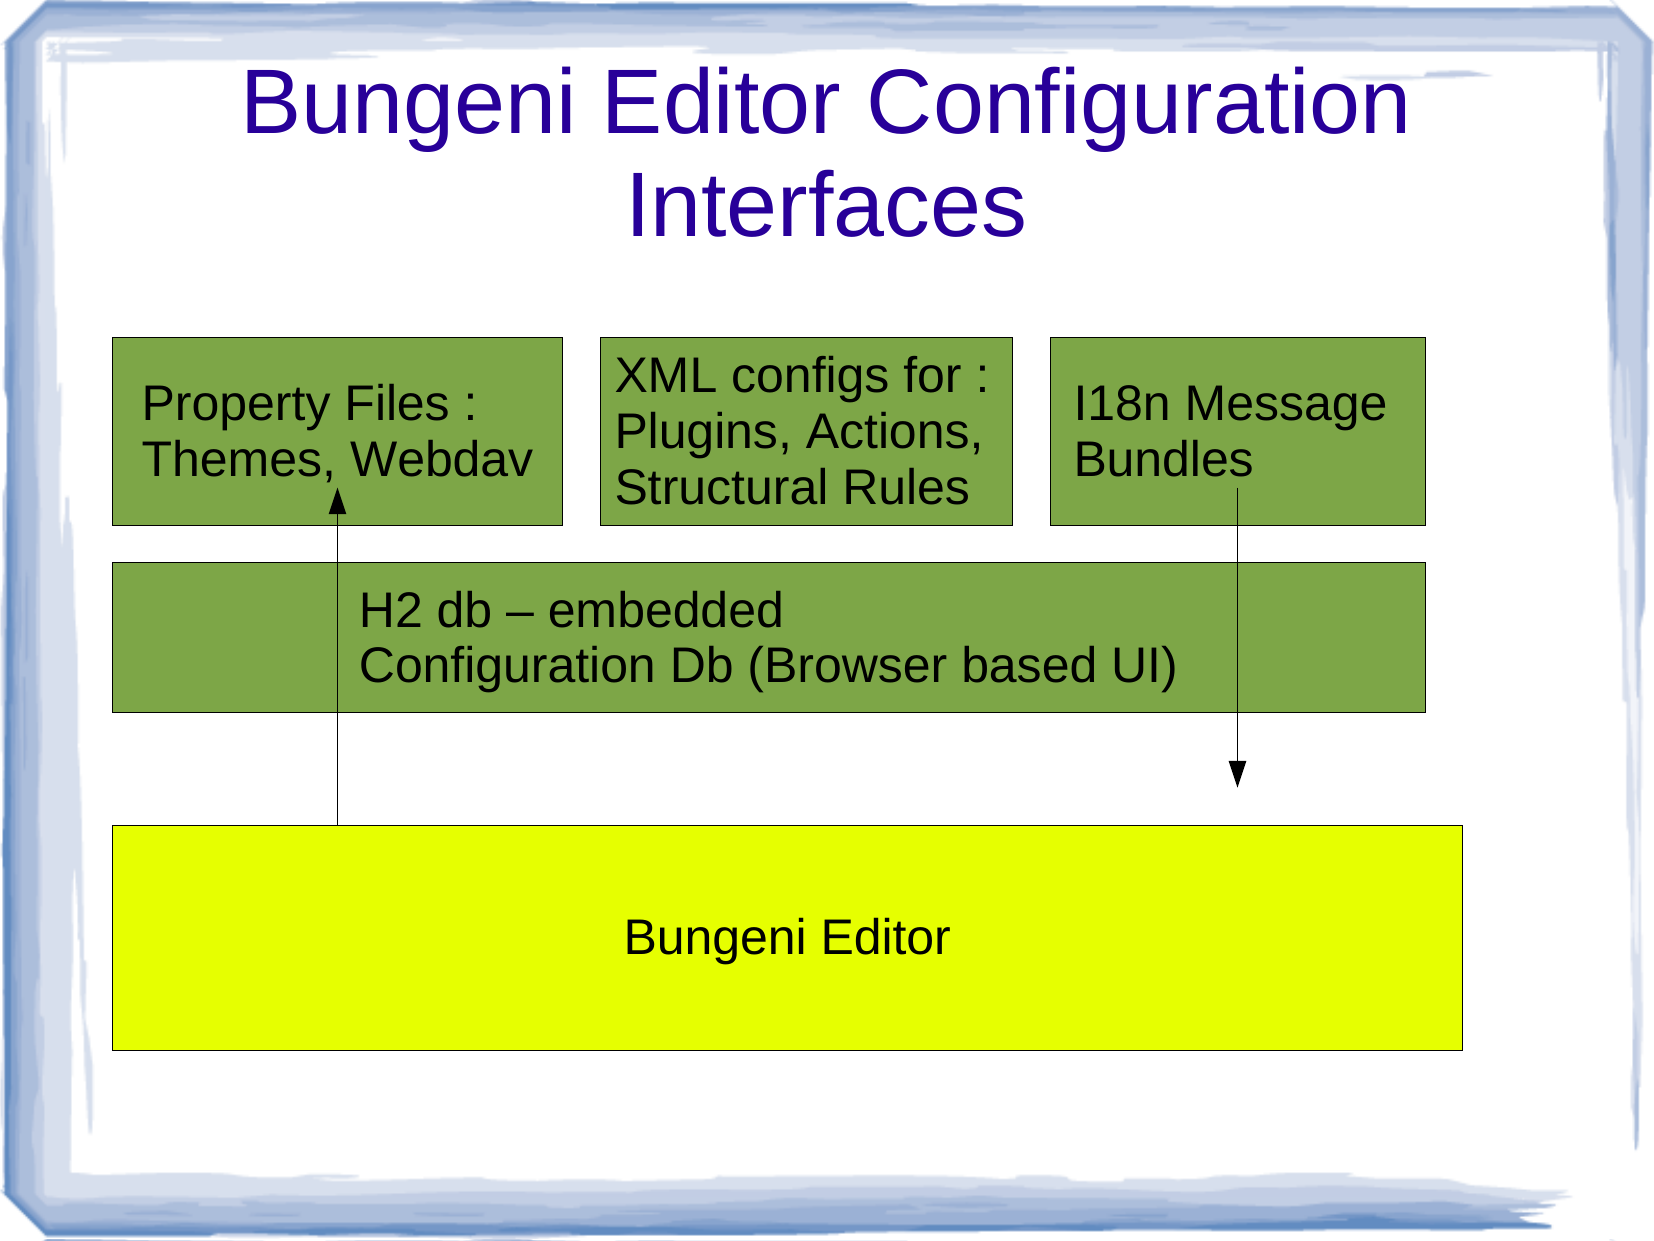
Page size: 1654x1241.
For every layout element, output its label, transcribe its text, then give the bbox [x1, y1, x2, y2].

text_box XML configs for : Plugins, Actions, Structural Rules [600, 337, 1013, 526]
text_box H2 db – embedded Configuration Db (Browser based UI) [338, 562, 1237, 713]
text_box H2 db – embedded Configuration Db (Browser based UI) [112, 562, 337, 713]
text_box H2 db – embedded Configuration Db (Browser based UI) [1238, 562, 1426, 713]
text_box I18n Message Bundles [1050, 337, 1426, 526]
title Bungeni Editor Configuration Interfaces [82, 49, 1571, 257]
picture [0, 0, 1654, 1241]
text_box Property Files : Themes, Webdav [112, 337, 563, 526]
text_box Bungeni Editor [112, 825, 1463, 1051]
